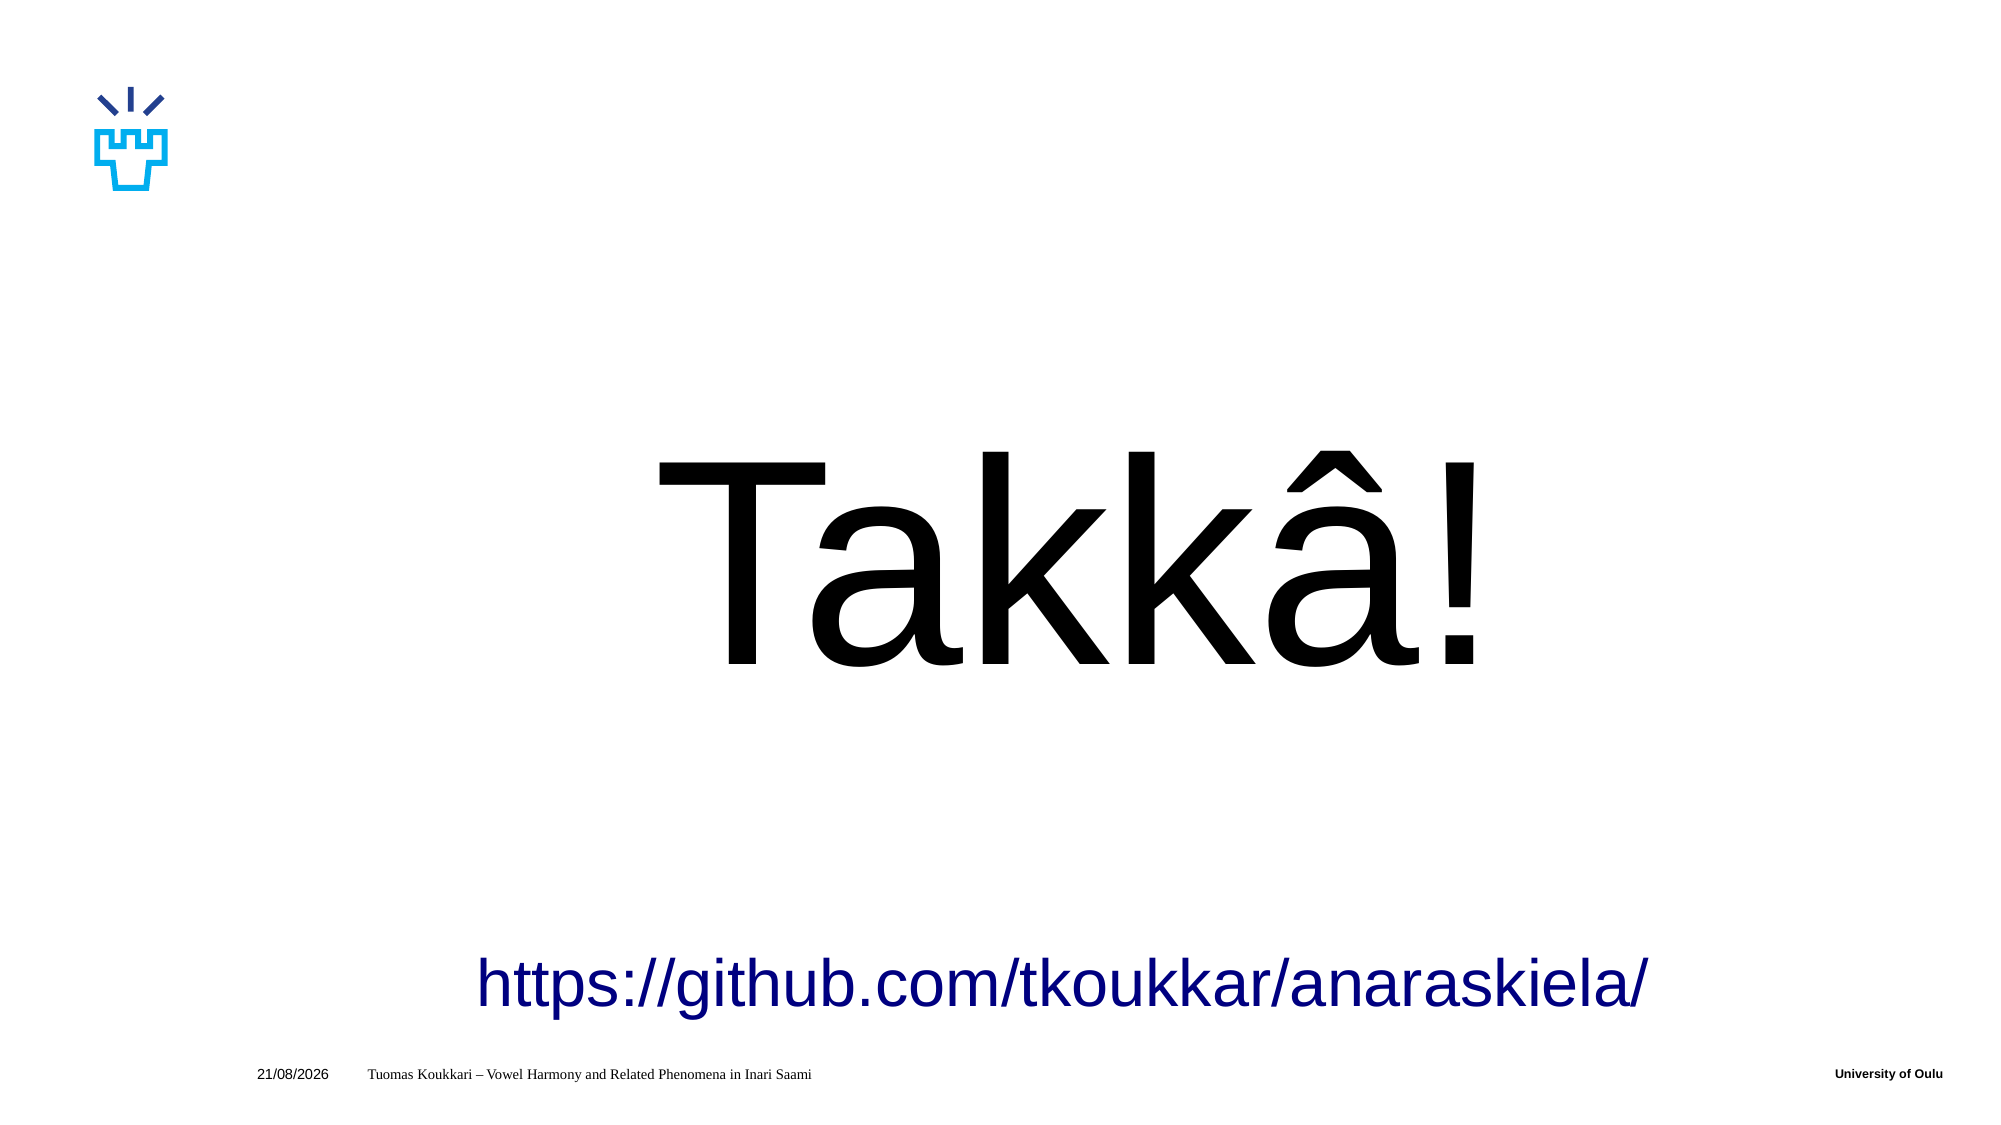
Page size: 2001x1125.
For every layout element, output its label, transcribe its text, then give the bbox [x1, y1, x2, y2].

title Takkâ! [182, 398, 1973, 727]
list https://github.com/tkoukkar/anaraskiela/ [146, 946, 1980, 1061]
